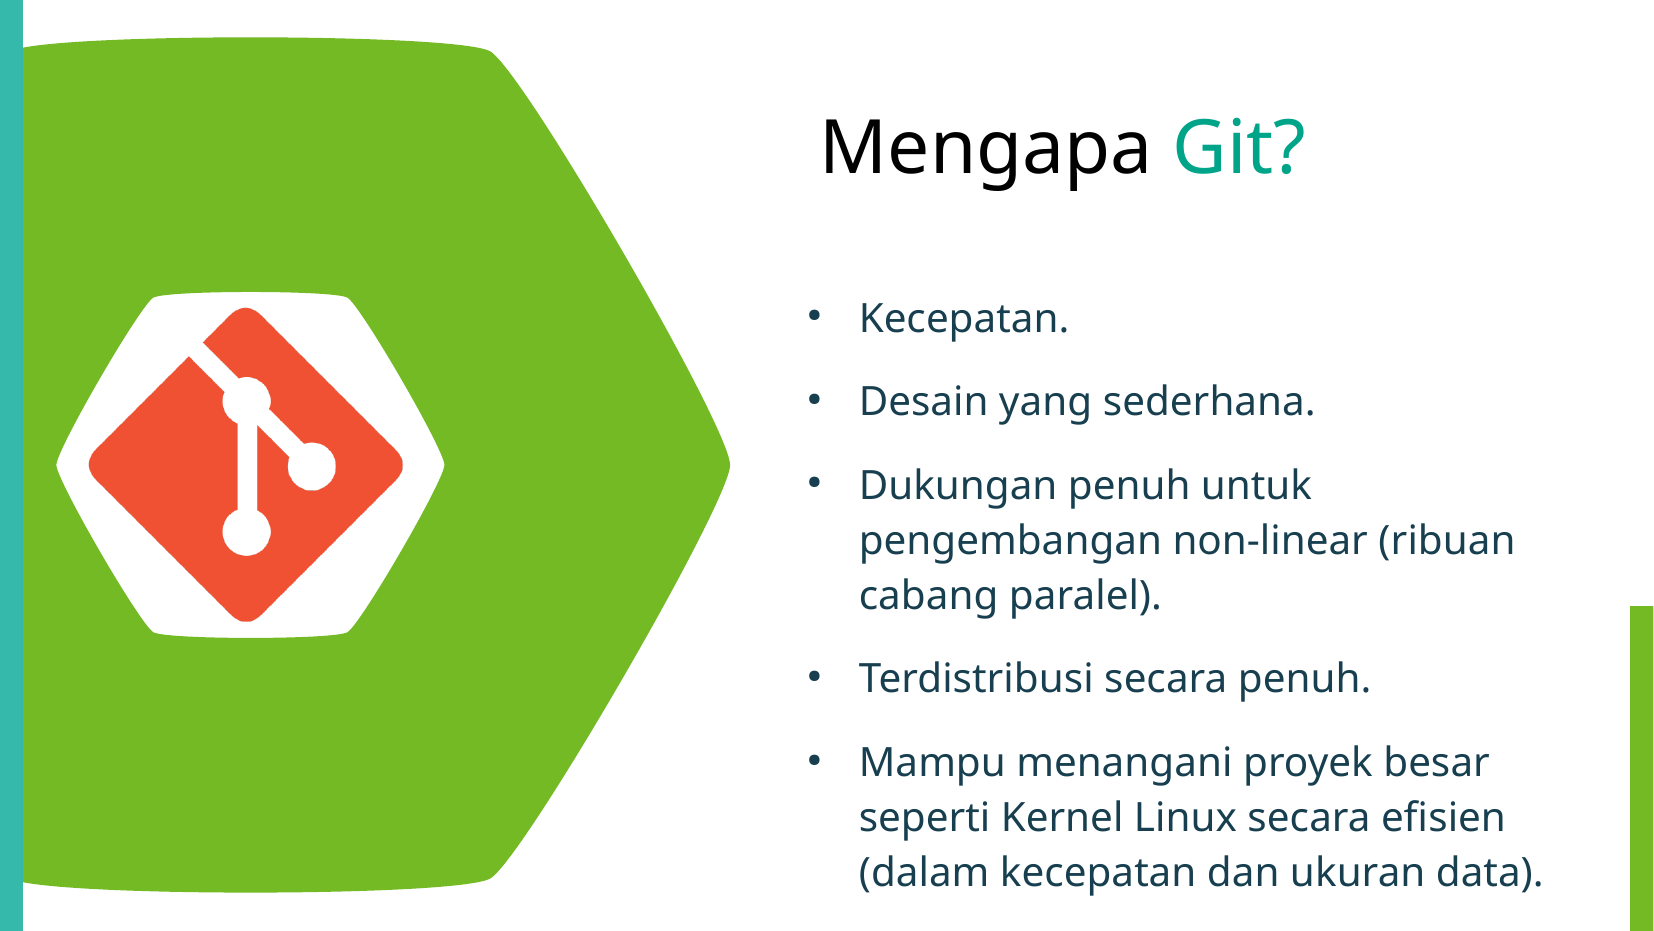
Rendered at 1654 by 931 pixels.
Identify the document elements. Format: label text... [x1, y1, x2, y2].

title Mengapa Git? [555, 49, 1571, 239]
text_box [0, 37, 731, 893]
list Kecepatan. Desain yang sederhana. Dukungan penuh untuk pengembangan non-linear (ribuan cabang paralel). Terdistribusi secara penuh. Mampu menangani proyek besar seperti Kernel Linux secara efisien (dalam kecepatan dan ukuran data). [790, 210, 1606, 901]
picture [80, 299, 411, 631]
